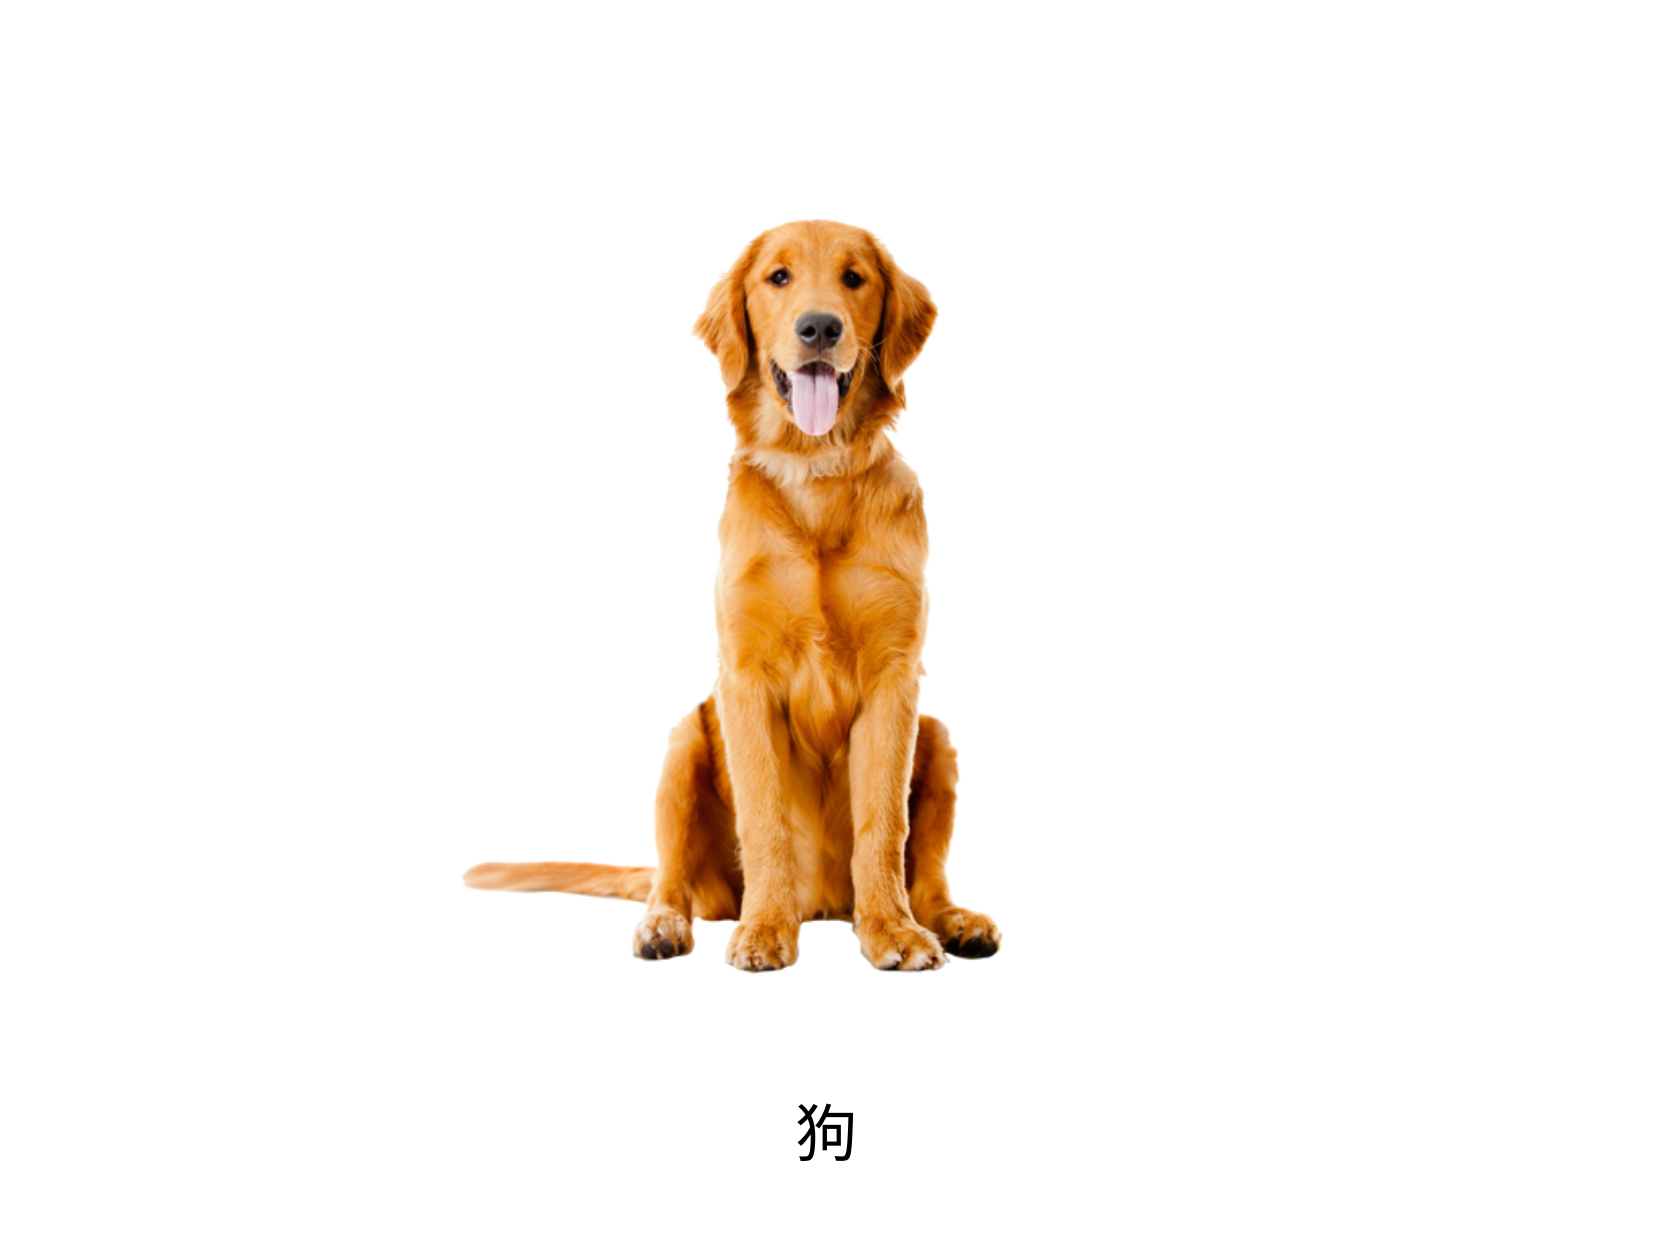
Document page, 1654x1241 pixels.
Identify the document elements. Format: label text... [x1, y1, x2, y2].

title 狗 [82, 1025, 1571, 1233]
picture [0, 0, 1654, 1241]
